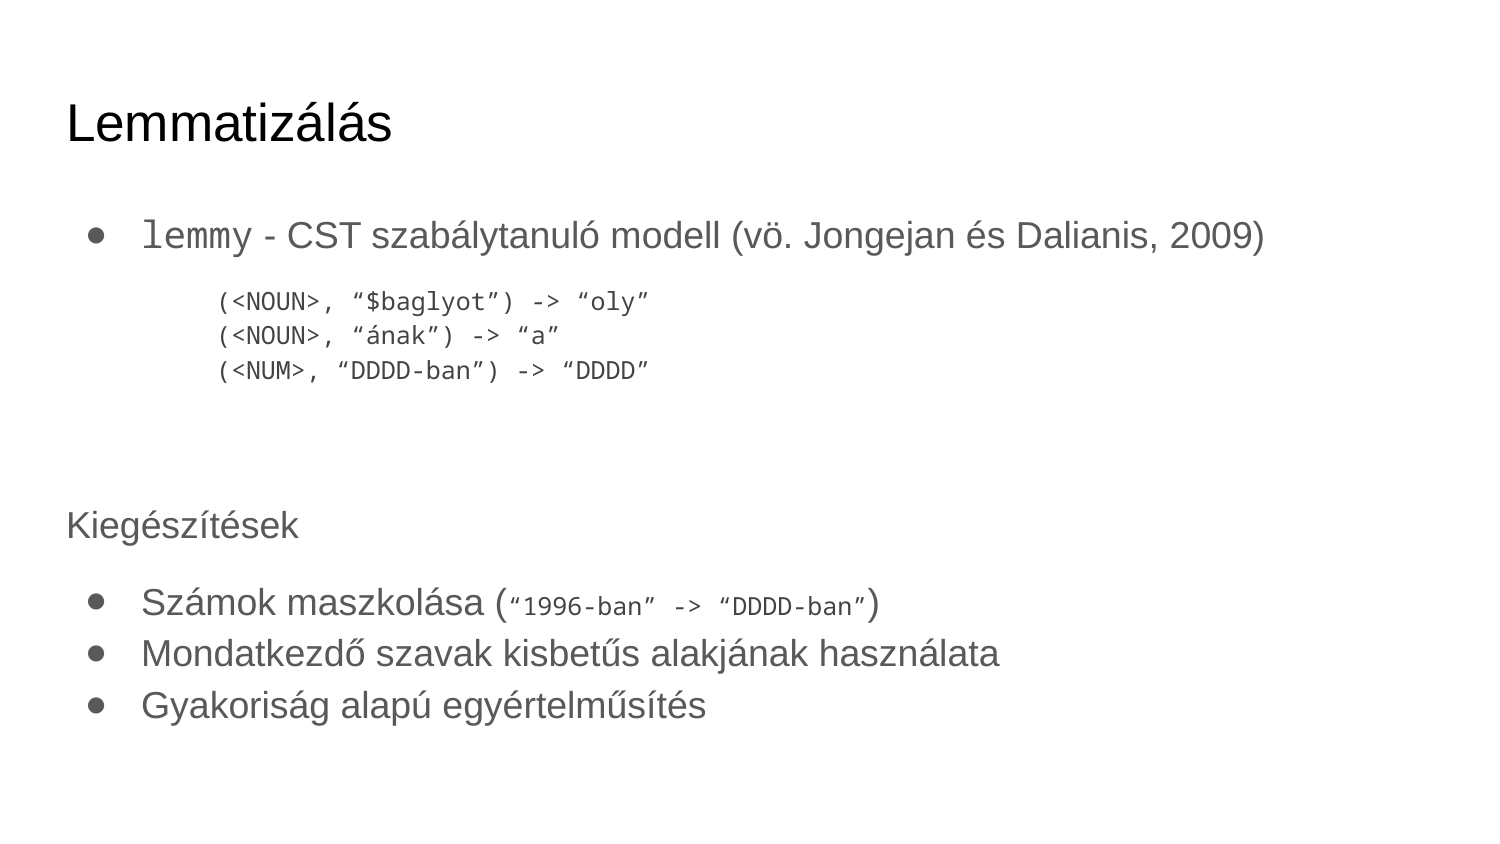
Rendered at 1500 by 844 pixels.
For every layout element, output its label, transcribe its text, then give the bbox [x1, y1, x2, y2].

title Lemmatizálás [51, 72, 1449, 167]
list lemmy - CST szabálytanuló modell (vö. Jongejan és Dalianis, 2009) (<NOUN>, “$baglyot”) -> “oly” (<NOUN>, “ának”) -> “a” (<NUM>, “DDDD-ban”) -> “DDDD” Kiegészítések Számok maszkolása (“1996-ban” -> “DDDD-ban”) Mondatkezdő szavak kisbetűs alakjának használata Gyakoriság alapú egyértelműsítés [51, 189, 1449, 750]
